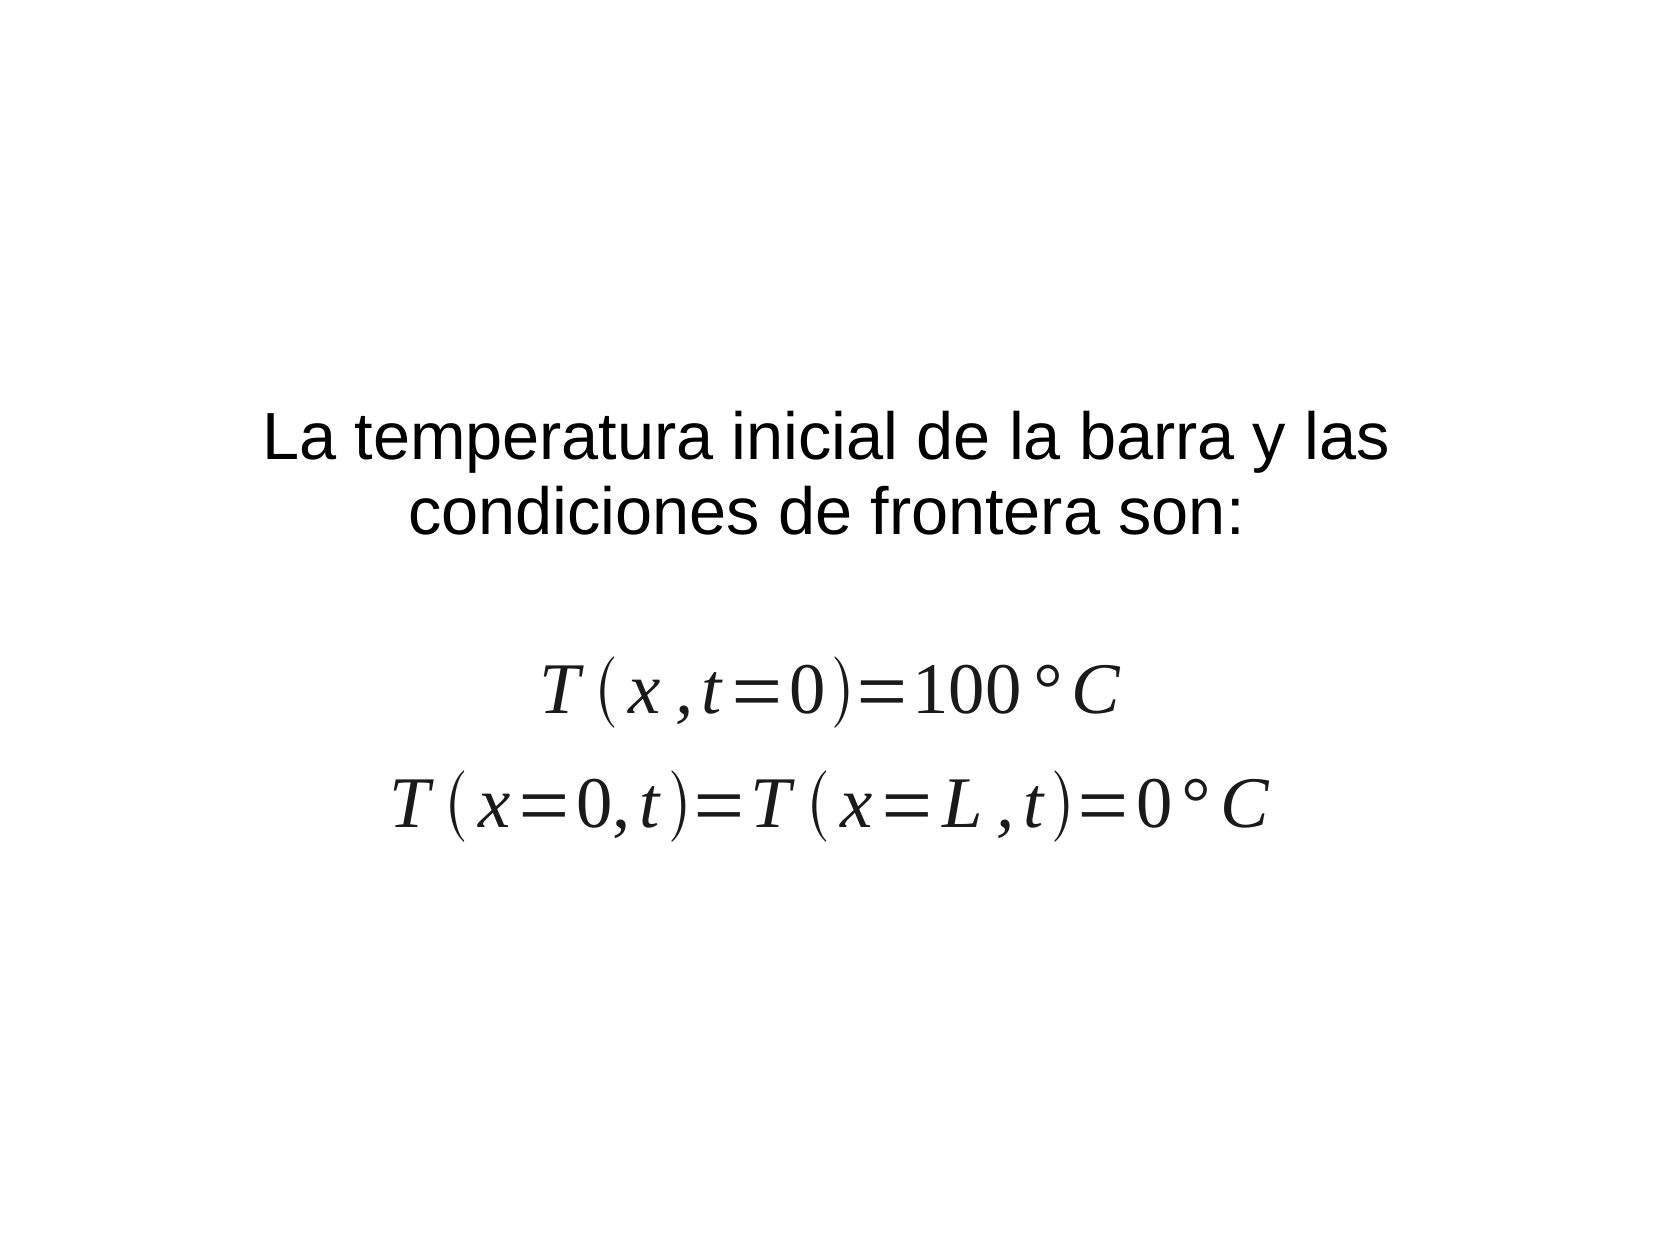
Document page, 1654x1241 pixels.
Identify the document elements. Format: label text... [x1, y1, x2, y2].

subtitle La temperatura inicial de la barra y las condiciones de frontera son: [82, 297, 1571, 650]
chart [382, 649, 1276, 847]
